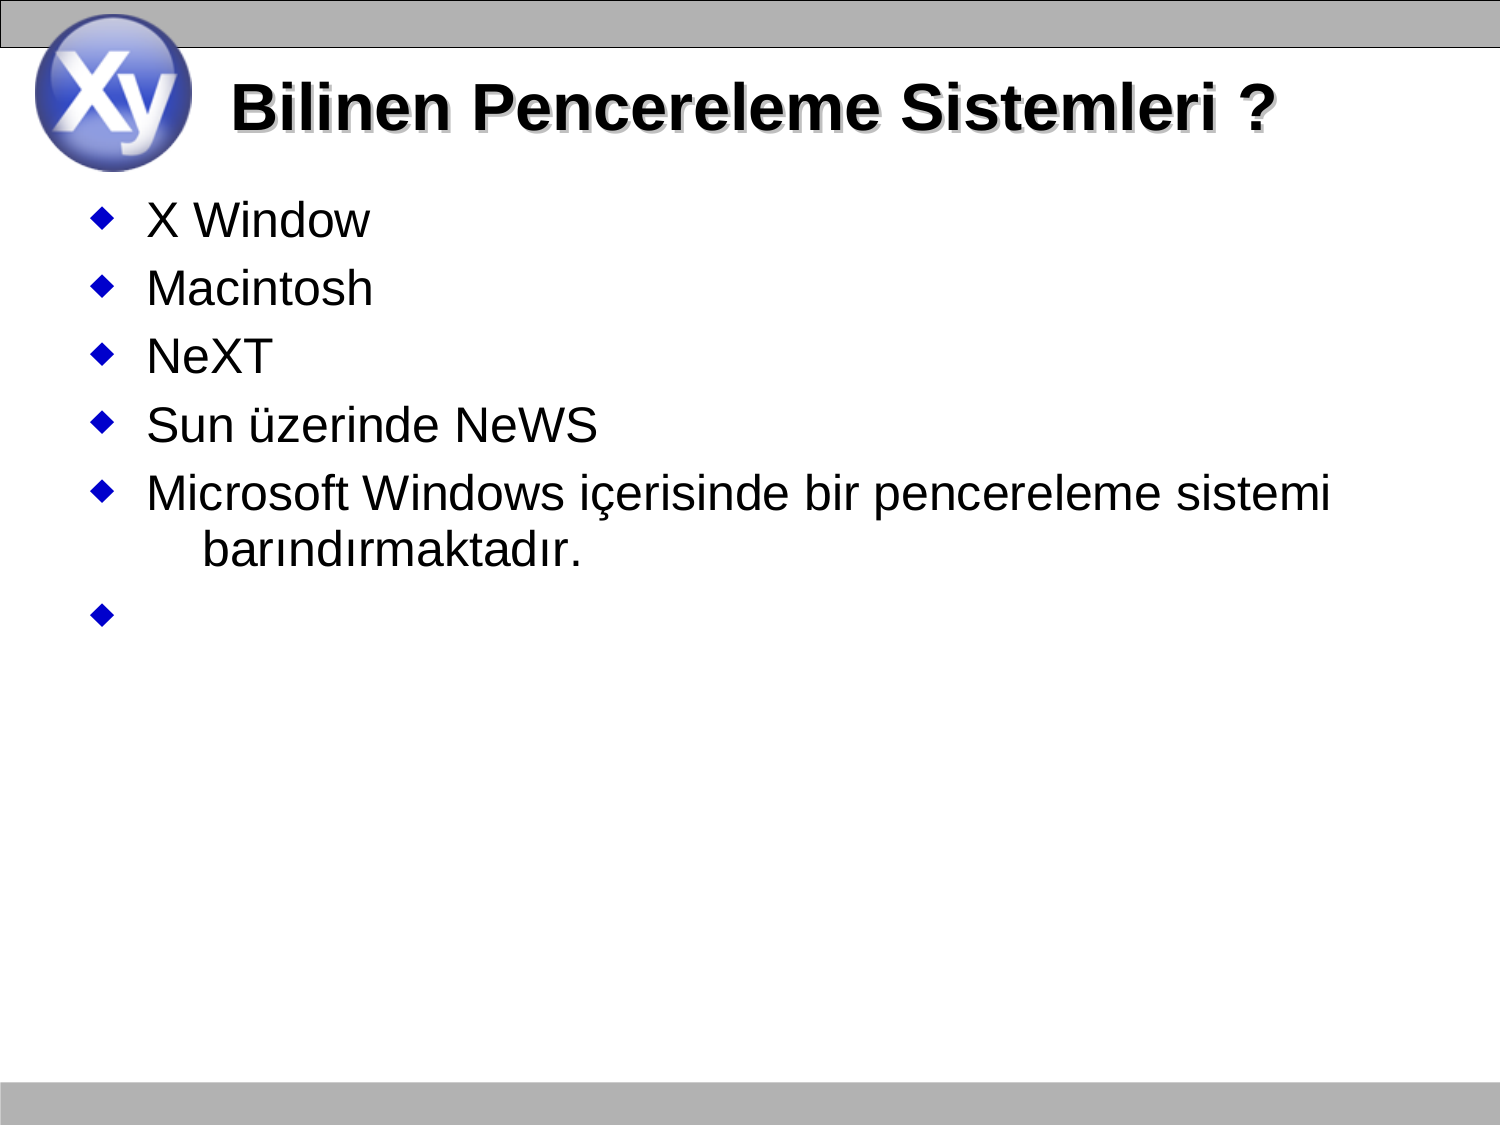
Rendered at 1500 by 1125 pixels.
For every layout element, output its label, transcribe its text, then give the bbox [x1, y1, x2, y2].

title Bilinen Pencereleme Sistemleri ? [215, 27, 1427, 153]
picture [35, 14, 192, 172]
list X Window Macintosh NeXT Sun üzerinde NeWS Microsoft Windows içerisinde bir pencereleme sistemi barındırmaktadır. [75, 184, 1426, 1038]
